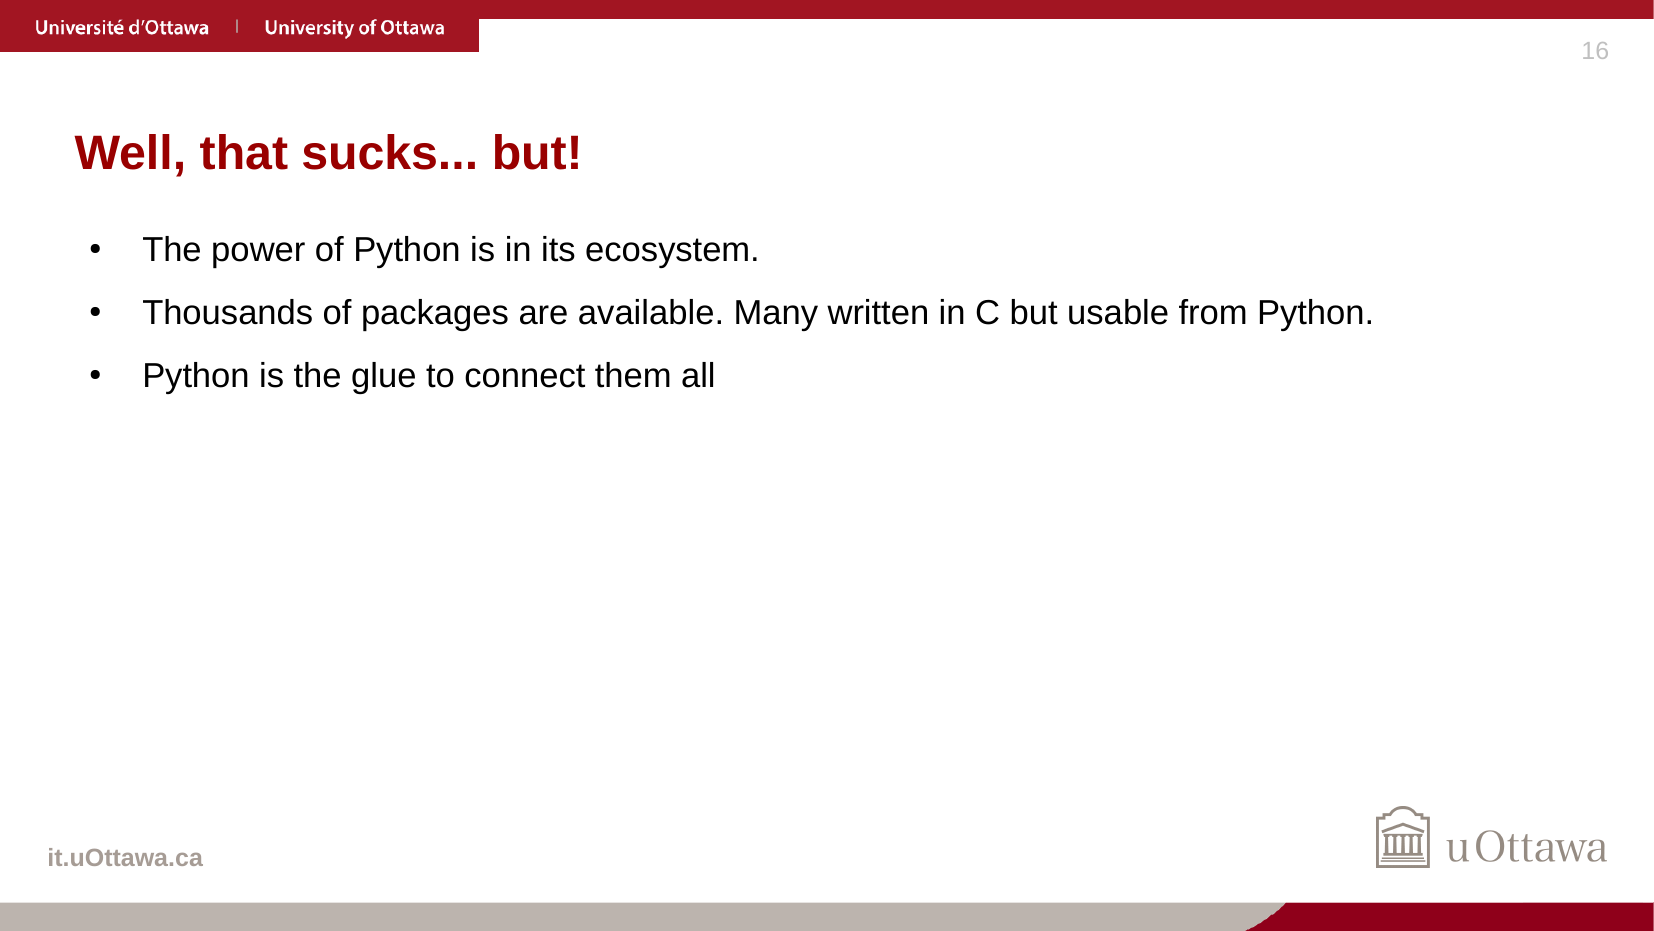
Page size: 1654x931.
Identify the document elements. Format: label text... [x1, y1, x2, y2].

title Well, that sucks... but! [74, 93, 1481, 212]
list The power of Python is in its ecosystem. Thousands of packages are available. Many written in C but usable from Python. Python is the glue to connect them all [71, 230, 1477, 740]
picture [1376, 806, 1607, 868]
picture [0, 903, 1654, 931]
picture [0, 0, 1654, 52]
